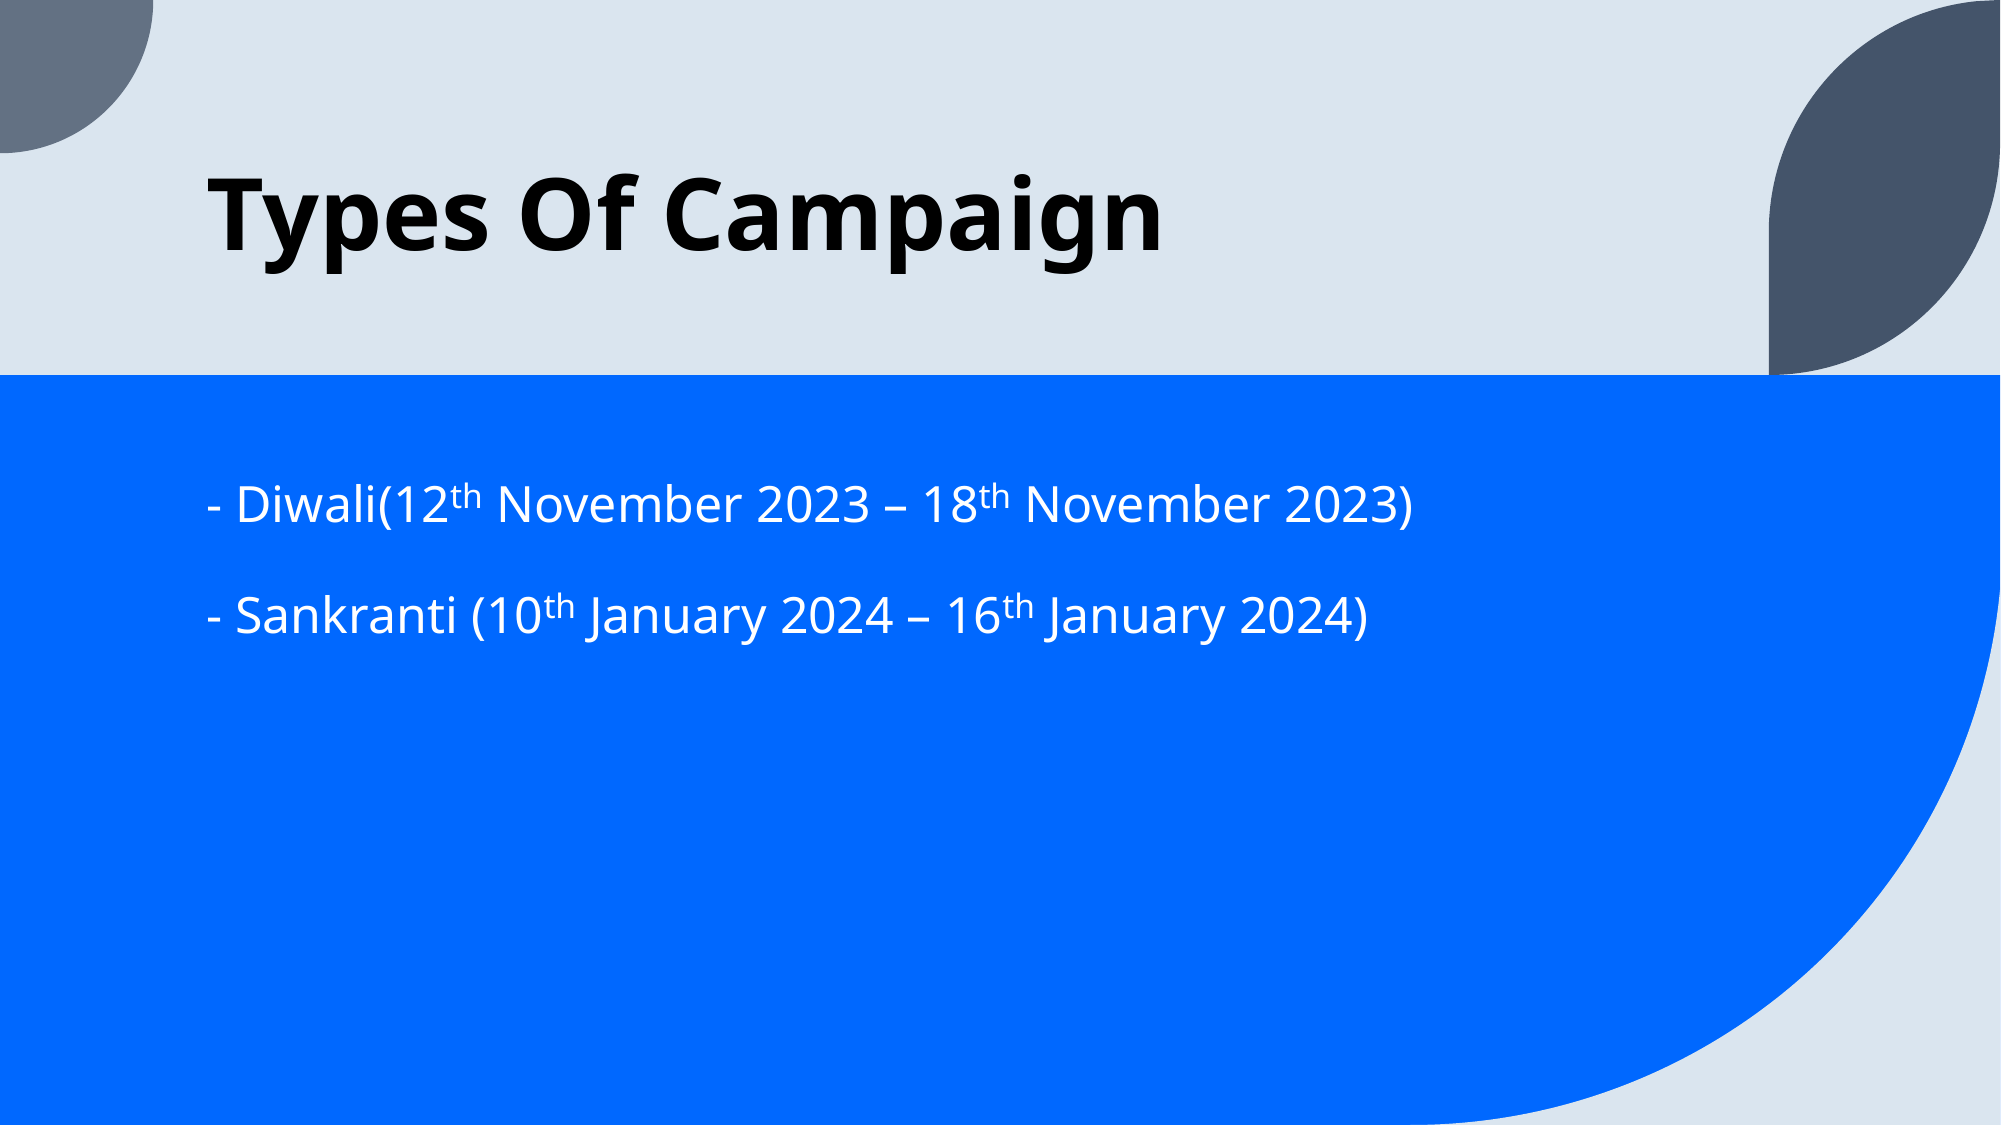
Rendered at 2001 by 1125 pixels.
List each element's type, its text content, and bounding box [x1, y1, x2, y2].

list - Diwali(12th November 2023 – 18th November 2023) - Sankranti (10th January 2024 – 16th January 2024) [191, 435, 1796, 999]
title Types Of Campaign [191, 62, 1796, 280]
